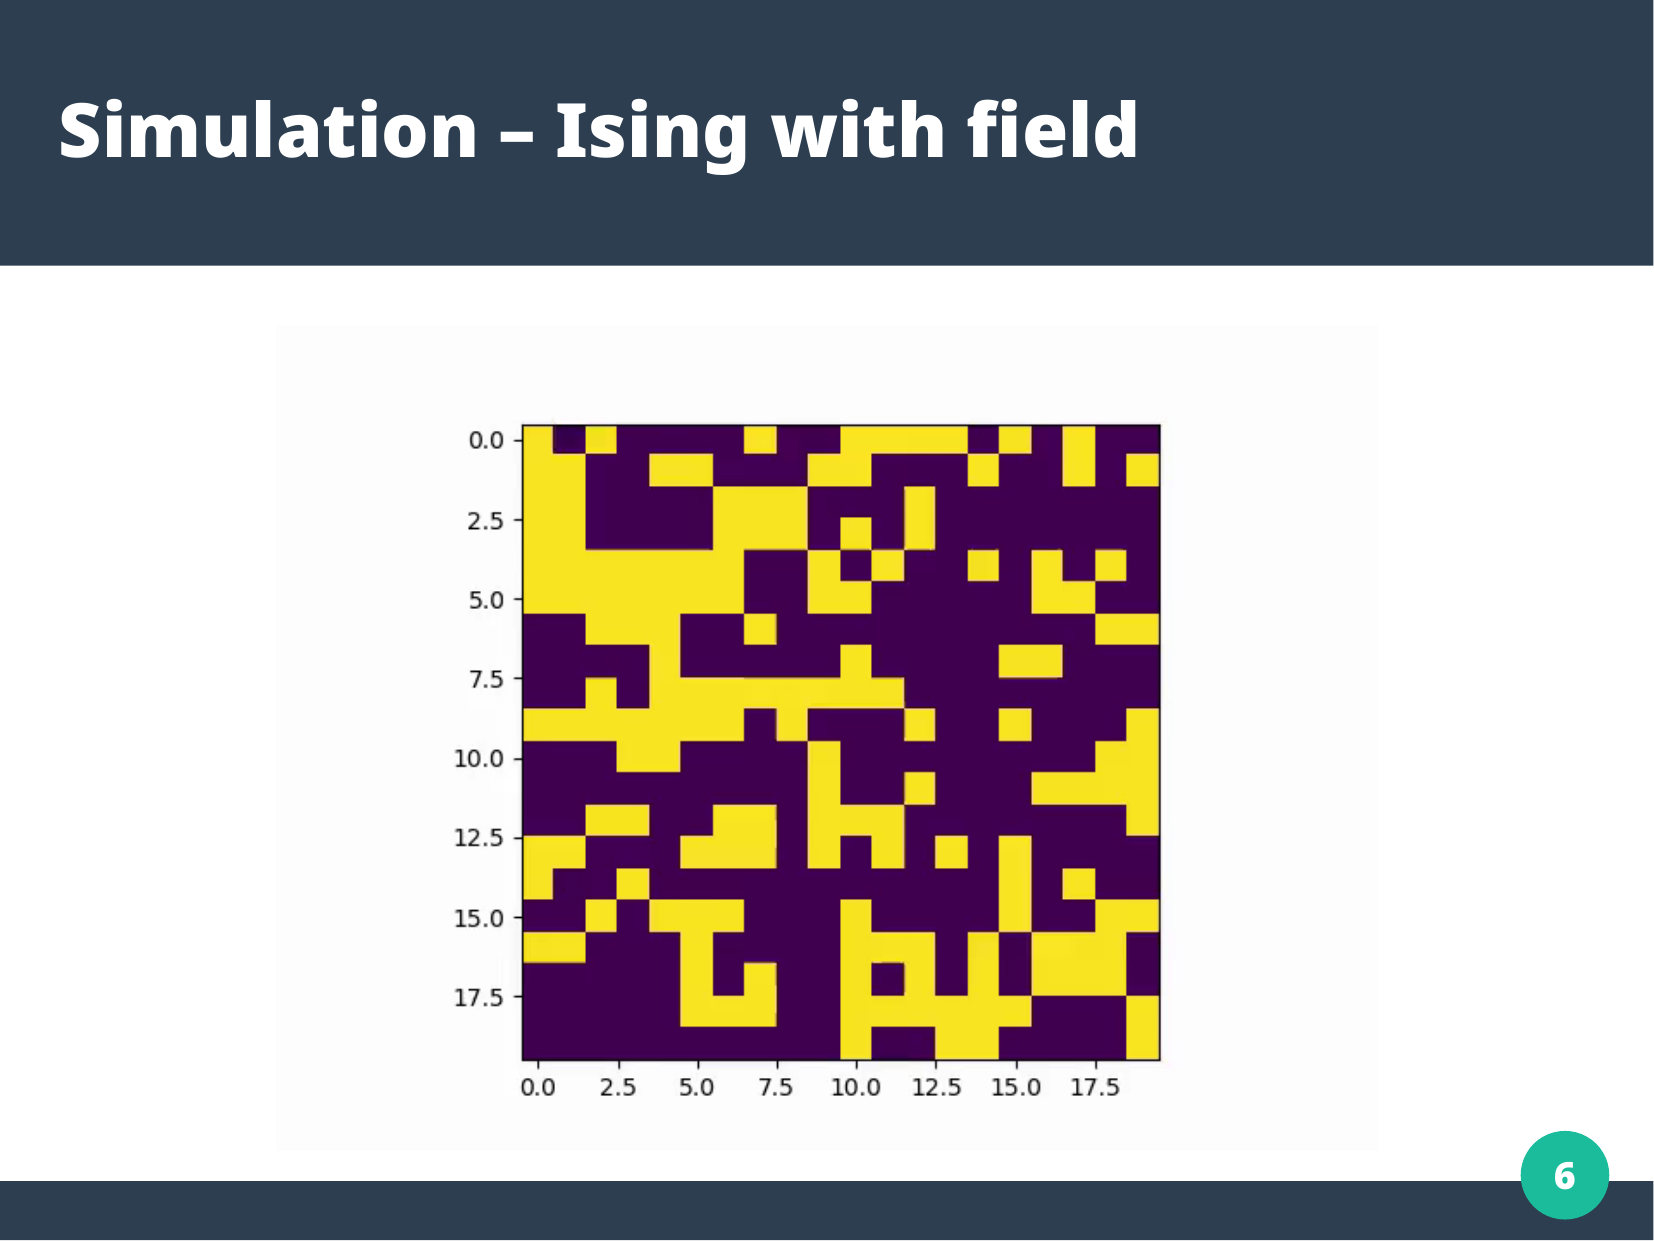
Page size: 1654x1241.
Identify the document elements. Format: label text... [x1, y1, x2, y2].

title Simulation – Ising with field [59, 49, 1595, 207]
text_box [275, 324, 1378, 1152]
